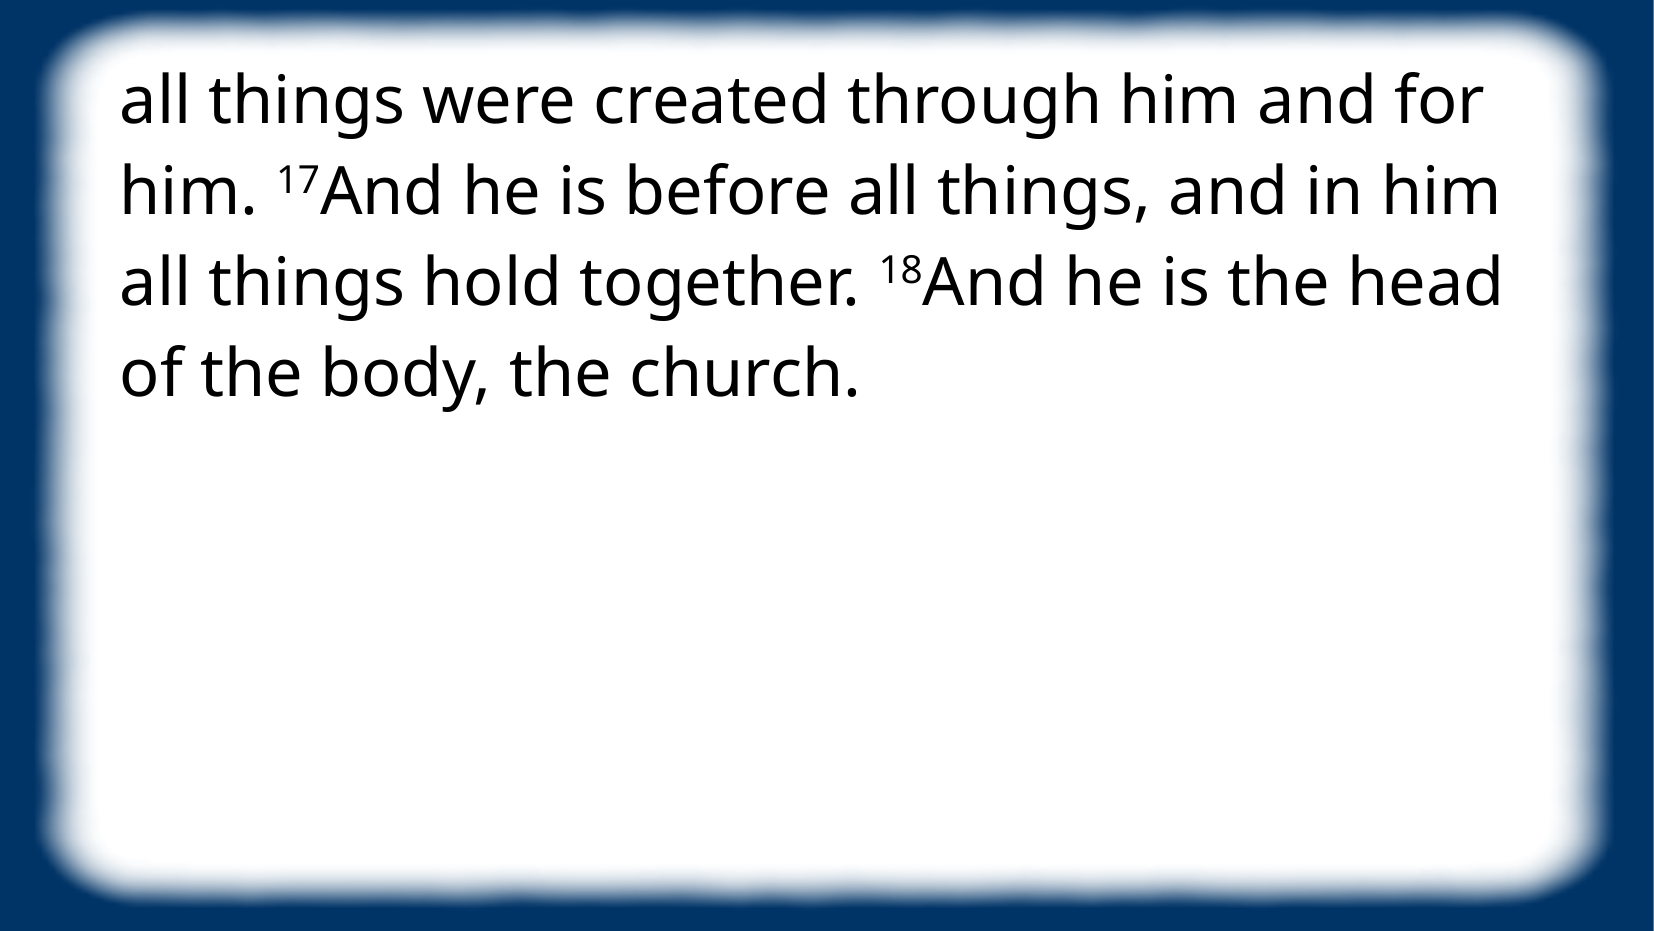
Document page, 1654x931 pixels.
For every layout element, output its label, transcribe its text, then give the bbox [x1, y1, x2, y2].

text_box all things were created through him and for him. 17And he is before all things, and in him all things hold together. 18And he is the head of the body, the church. [105, 45, 1546, 415]
picture [0, 0, 1654, 931]
